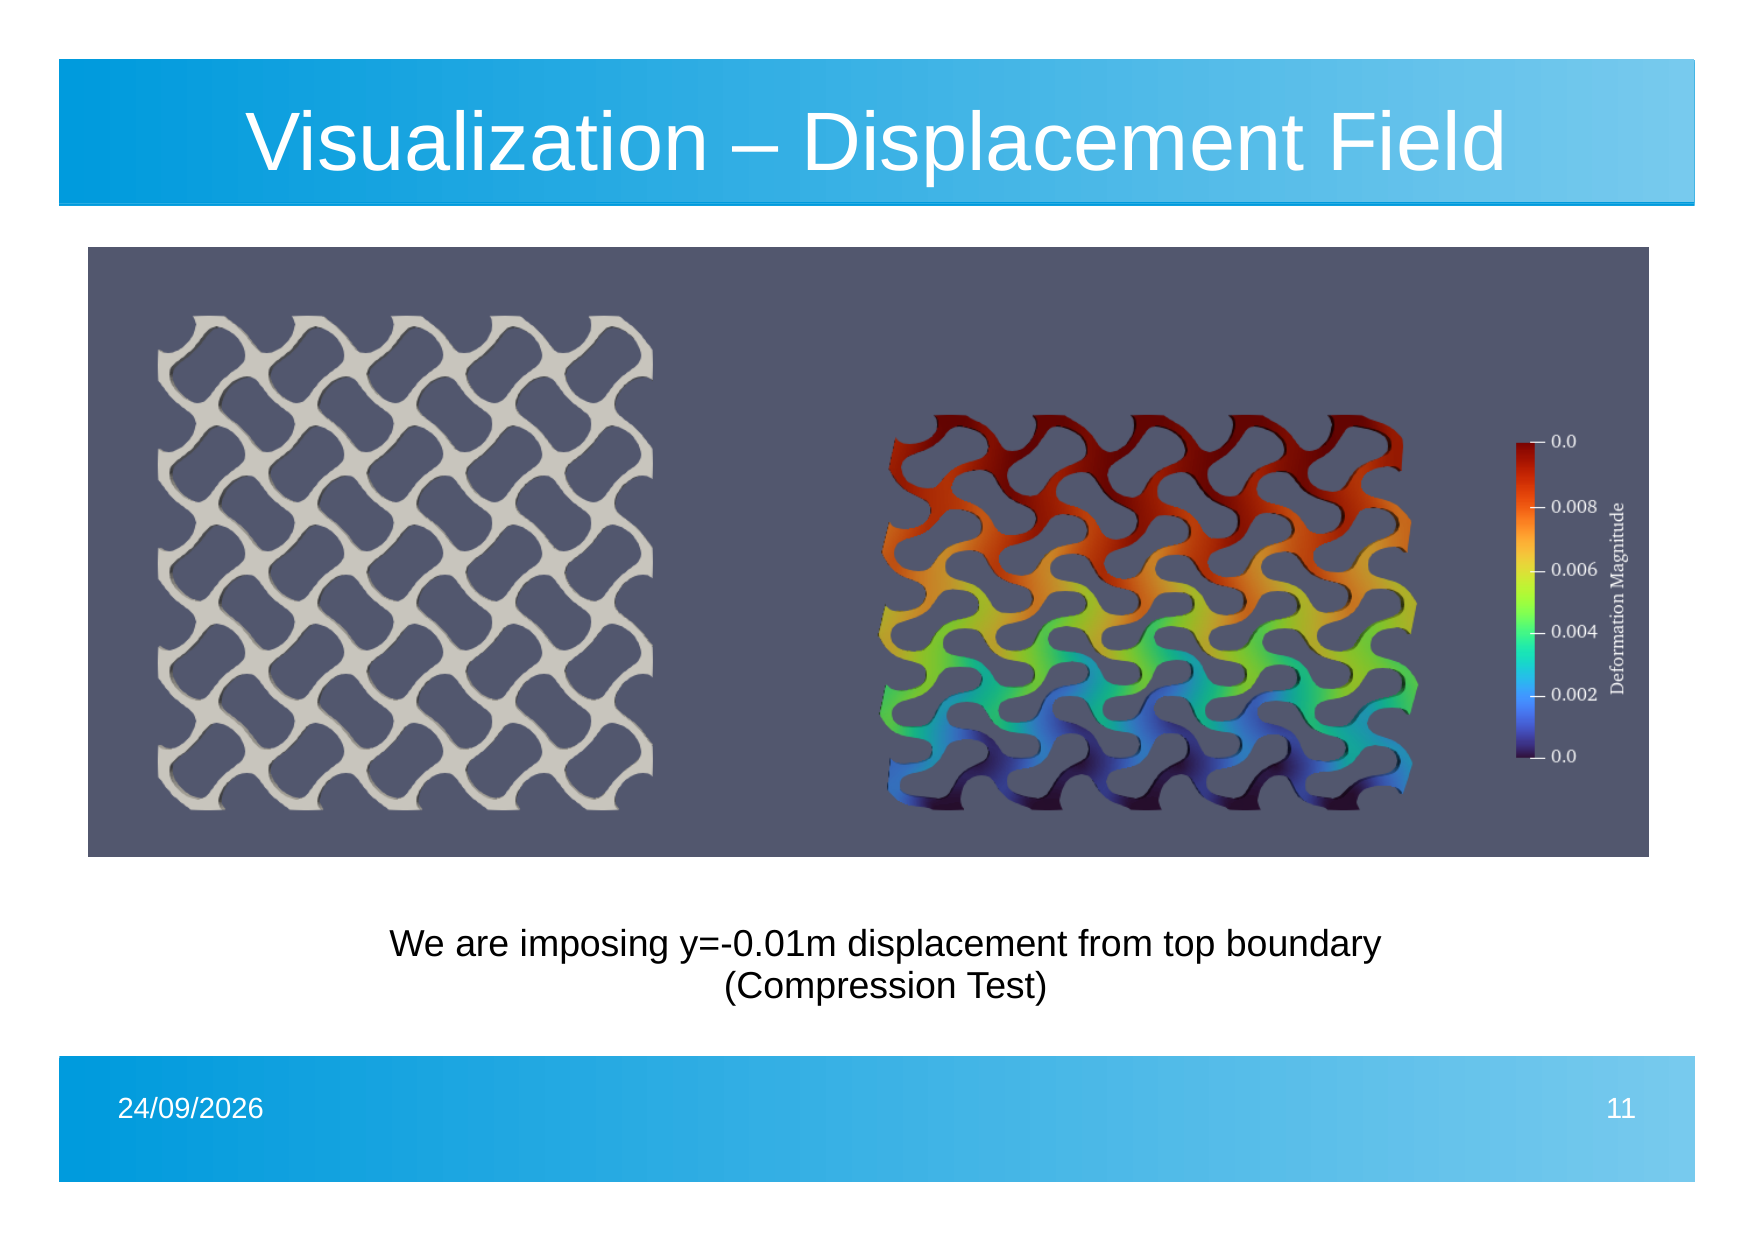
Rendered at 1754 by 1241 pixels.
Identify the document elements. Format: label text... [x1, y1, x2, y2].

picture [88, 247, 1649, 857]
title Visualization – Displacement Field [117, 94, 1637, 190]
text_box We are imposing y=-0.01m displacement from top boundary (Compression Test) [354, 915, 1418, 1015]
